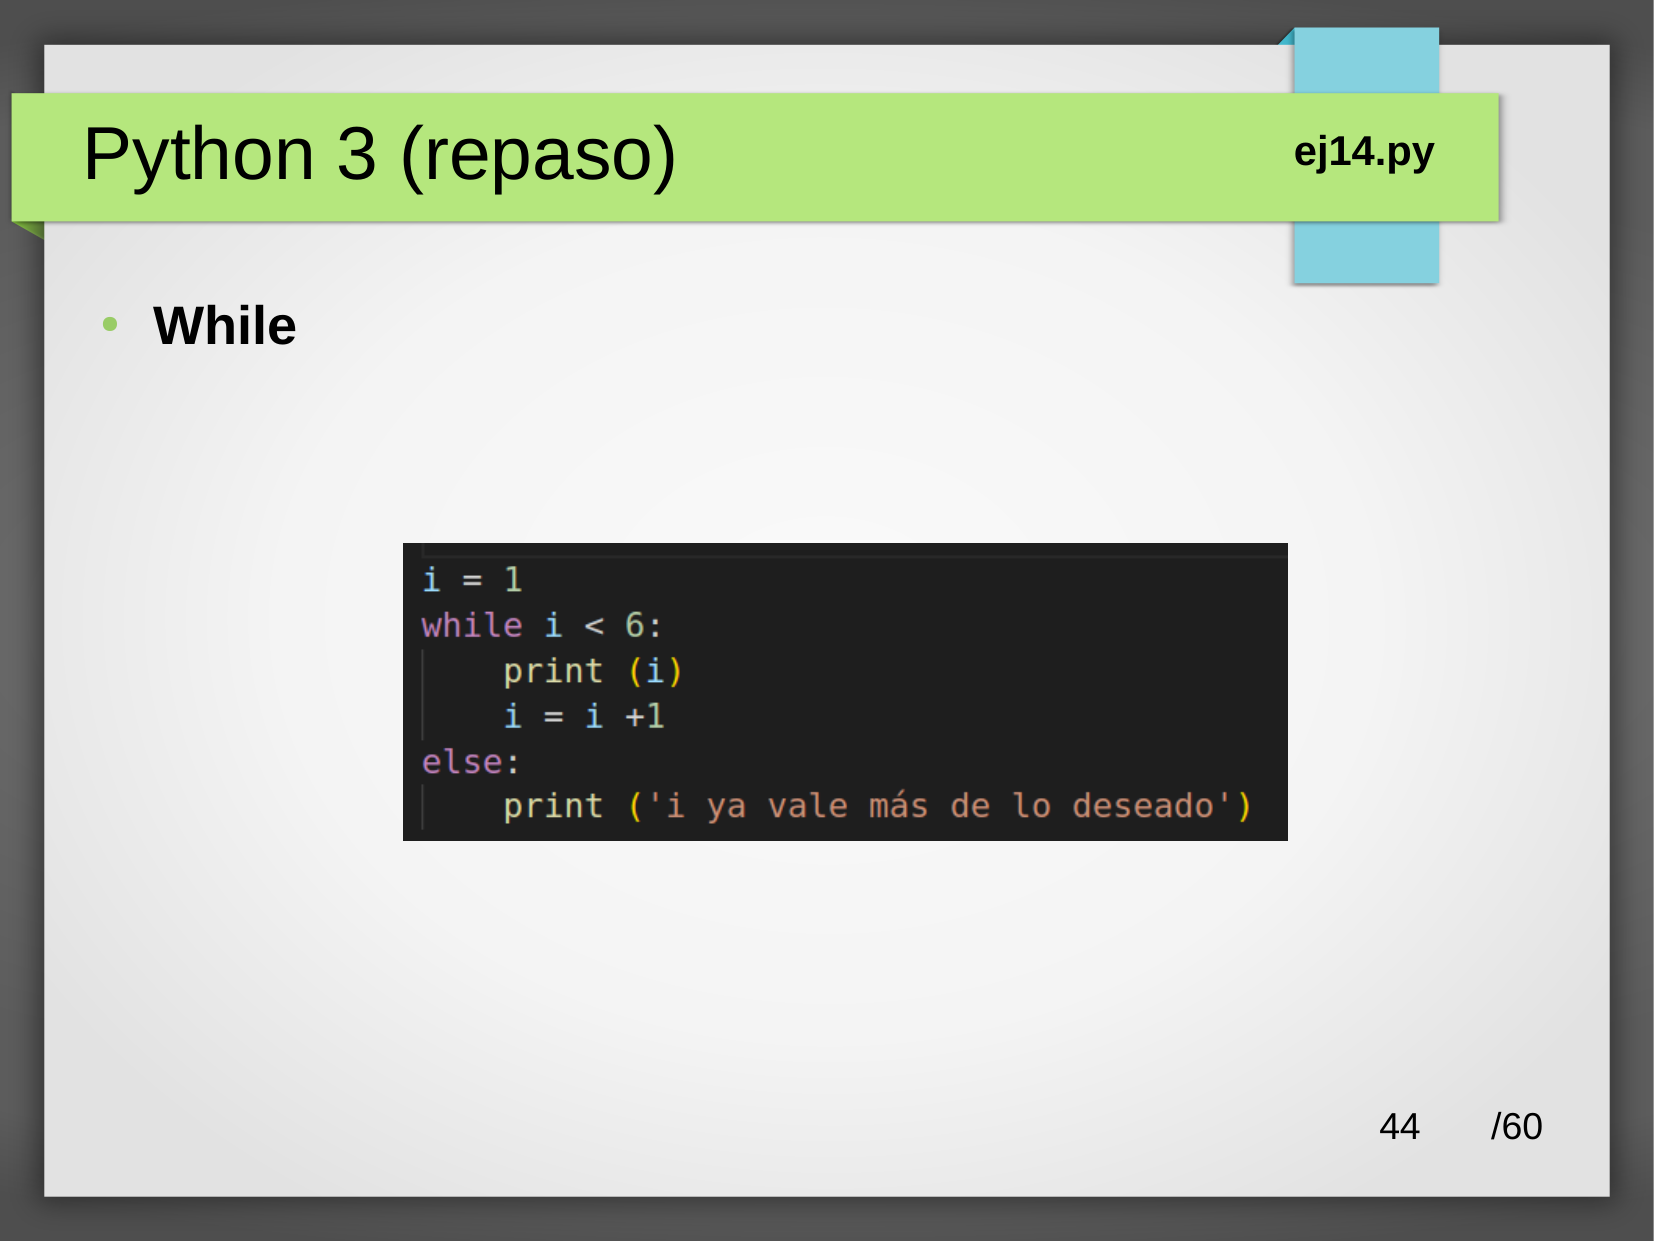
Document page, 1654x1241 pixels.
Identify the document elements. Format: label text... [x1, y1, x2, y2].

text_box <número> [1364, 1098, 1476, 1169]
list While [82, 295, 1571, 1015]
text_box /60 [1476, 1098, 1644, 1169]
title Python 3 (repaso) [82, 94, 1264, 213]
text_box ej14.py [1279, 120, 1465, 229]
picture [0, 0, 1654, 1241]
